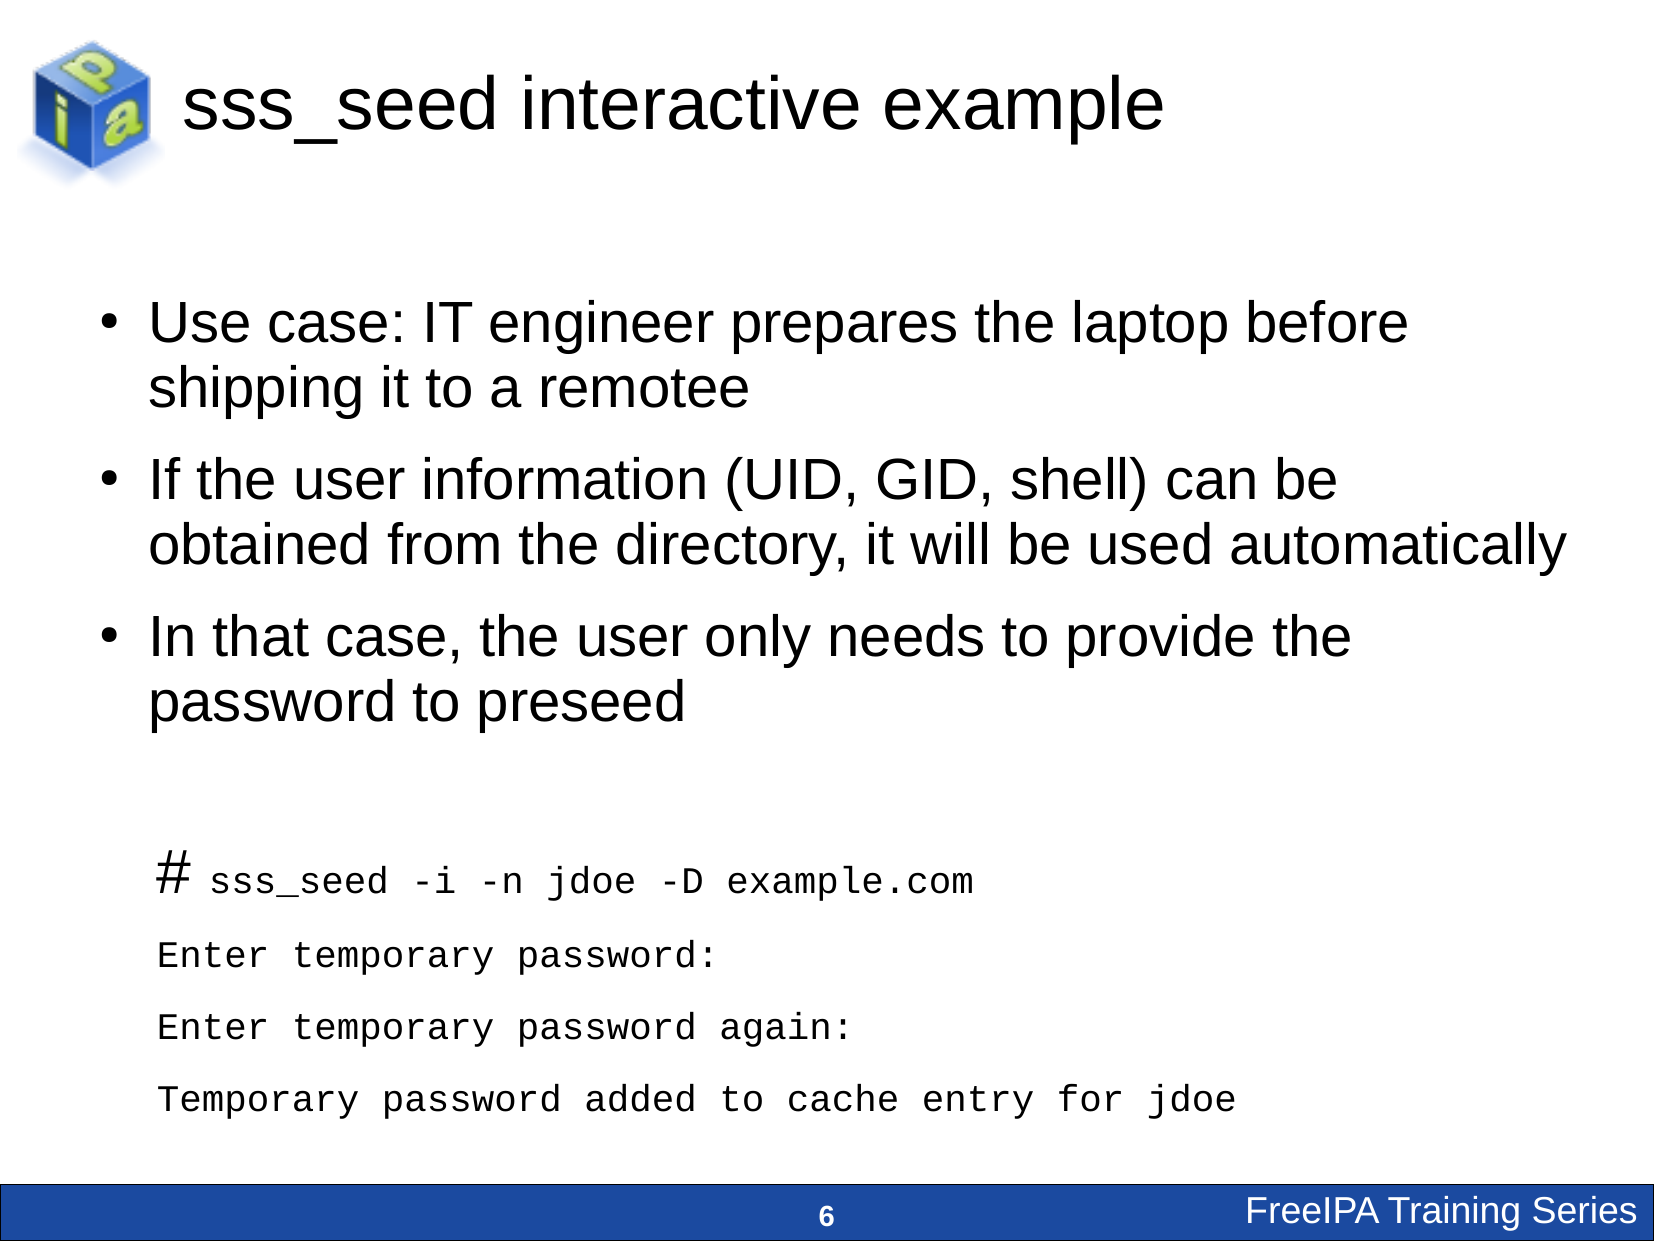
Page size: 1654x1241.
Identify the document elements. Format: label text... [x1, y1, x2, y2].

picture [17, 34, 165, 193]
title sss_seed interactive example [182, 31, 1579, 177]
list # sss_seed -i -n jdoe -D example.com Enter temporary password: Enter temporary password again: Temporary password added to cache entry for jdoe [86, 837, 1575, 1181]
list Use case: IT engineer prepares the laptop before shipping it to a remotee If the user information (UID, GID, shell) can be obtained from the directory, it will be used automatically In that case, the user only needs to provide the password to preseed [82, 290, 1571, 798]
